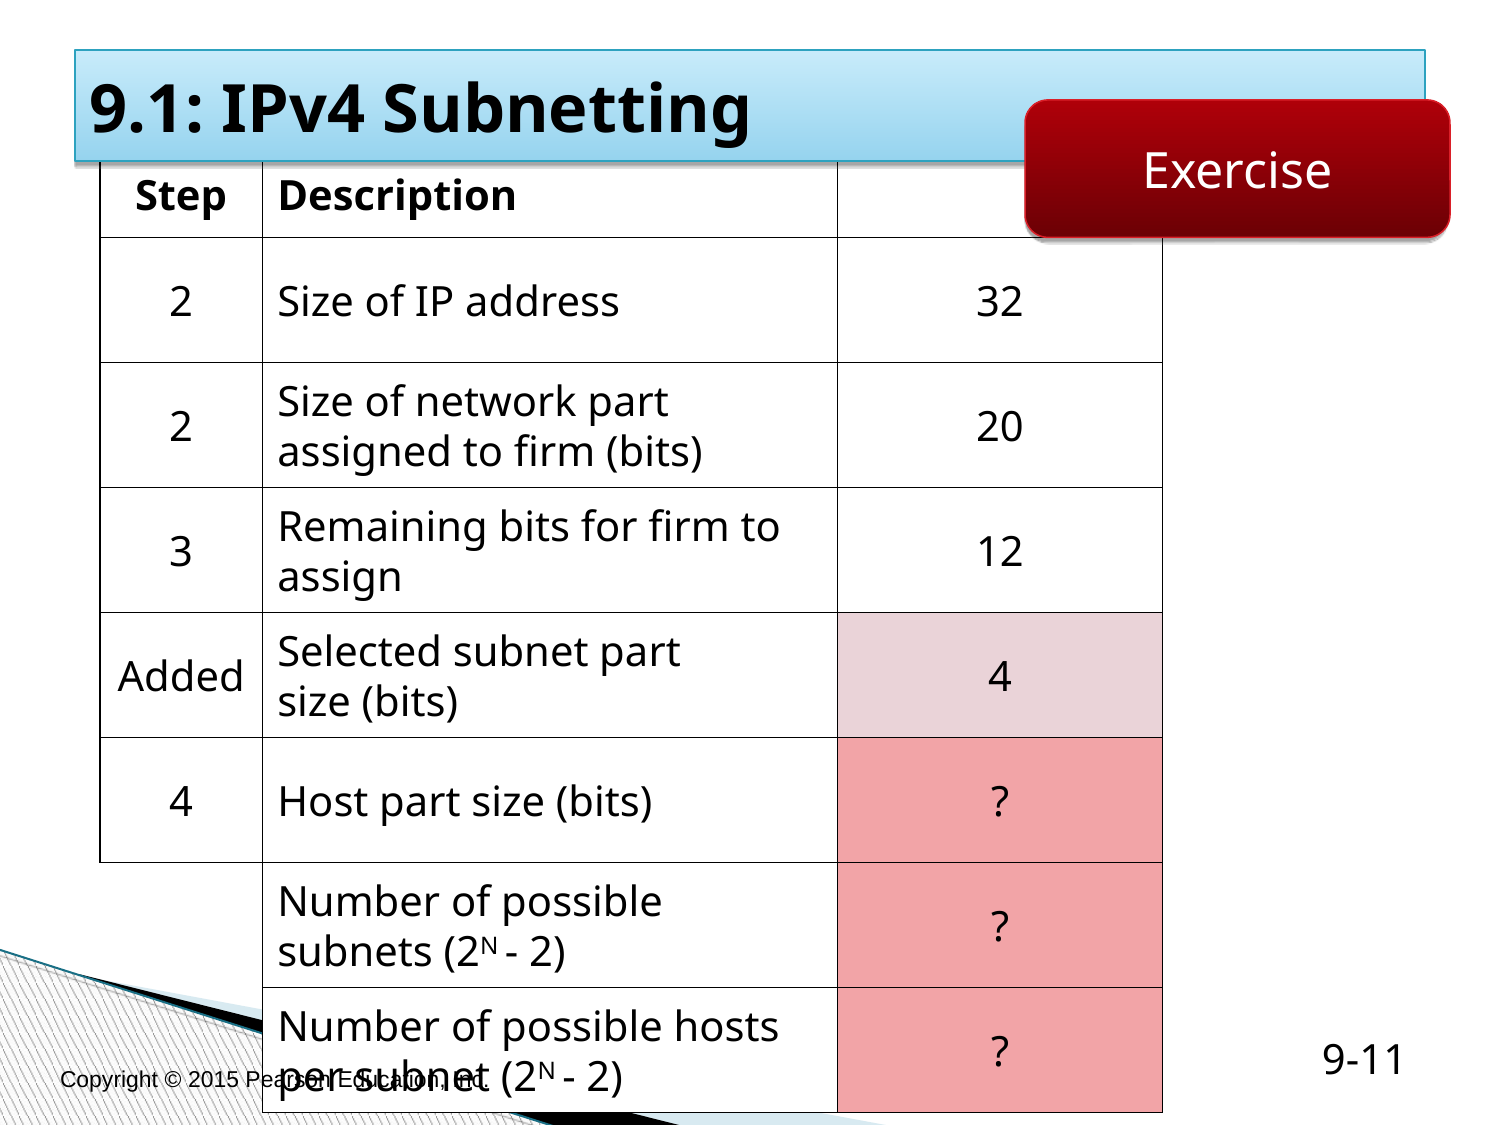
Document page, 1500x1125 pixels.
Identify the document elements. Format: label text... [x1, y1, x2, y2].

text_box 4 [837, 612, 1163, 738]
text_box Number of possible hosts per subnet (2N - 2) [262, 987, 837, 1113]
text_box Host part size (bits) [263, 738, 837, 862]
text_box ? [837, 738, 1163, 862]
text_box 4 [99, 738, 263, 863]
text_box Size of IP address [263, 237, 837, 363]
text_box 2 [99, 237, 263, 363]
text_box Exercise [1025, 99, 1451, 238]
text_box 12 [837, 487, 1163, 612]
text_box Selected subnet part size (bits) [263, 612, 837, 738]
text_box Size of network part assigned to firm (bits) [263, 363, 837, 487]
text_box ? [837, 862, 1163, 987]
text_box 20 [837, 363, 1163, 487]
footer Copyright © 2015 Pearson Education, Inc. [37, 1050, 513, 1100]
text_box Description [263, 169, 838, 237]
text_box Remaining bits for firm to assign [263, 487, 837, 612]
title 9.1: IPv4 Subnetting [75, 50, 1425, 162]
text_box 2 [99, 363, 263, 487]
text_box ? [837, 987, 1163, 1113]
text_box Added [99, 612, 263, 738]
text_box 32 [837, 237, 1163, 363]
picture [0, 952, 543, 1125]
text_box Number of possible subnets (2N - 2) [262, 862, 837, 987]
text_box 3 [99, 487, 263, 612]
slide_number 9-<number> [1287, 1037, 1423, 1098]
text_box Step [99, 169, 263, 237]
